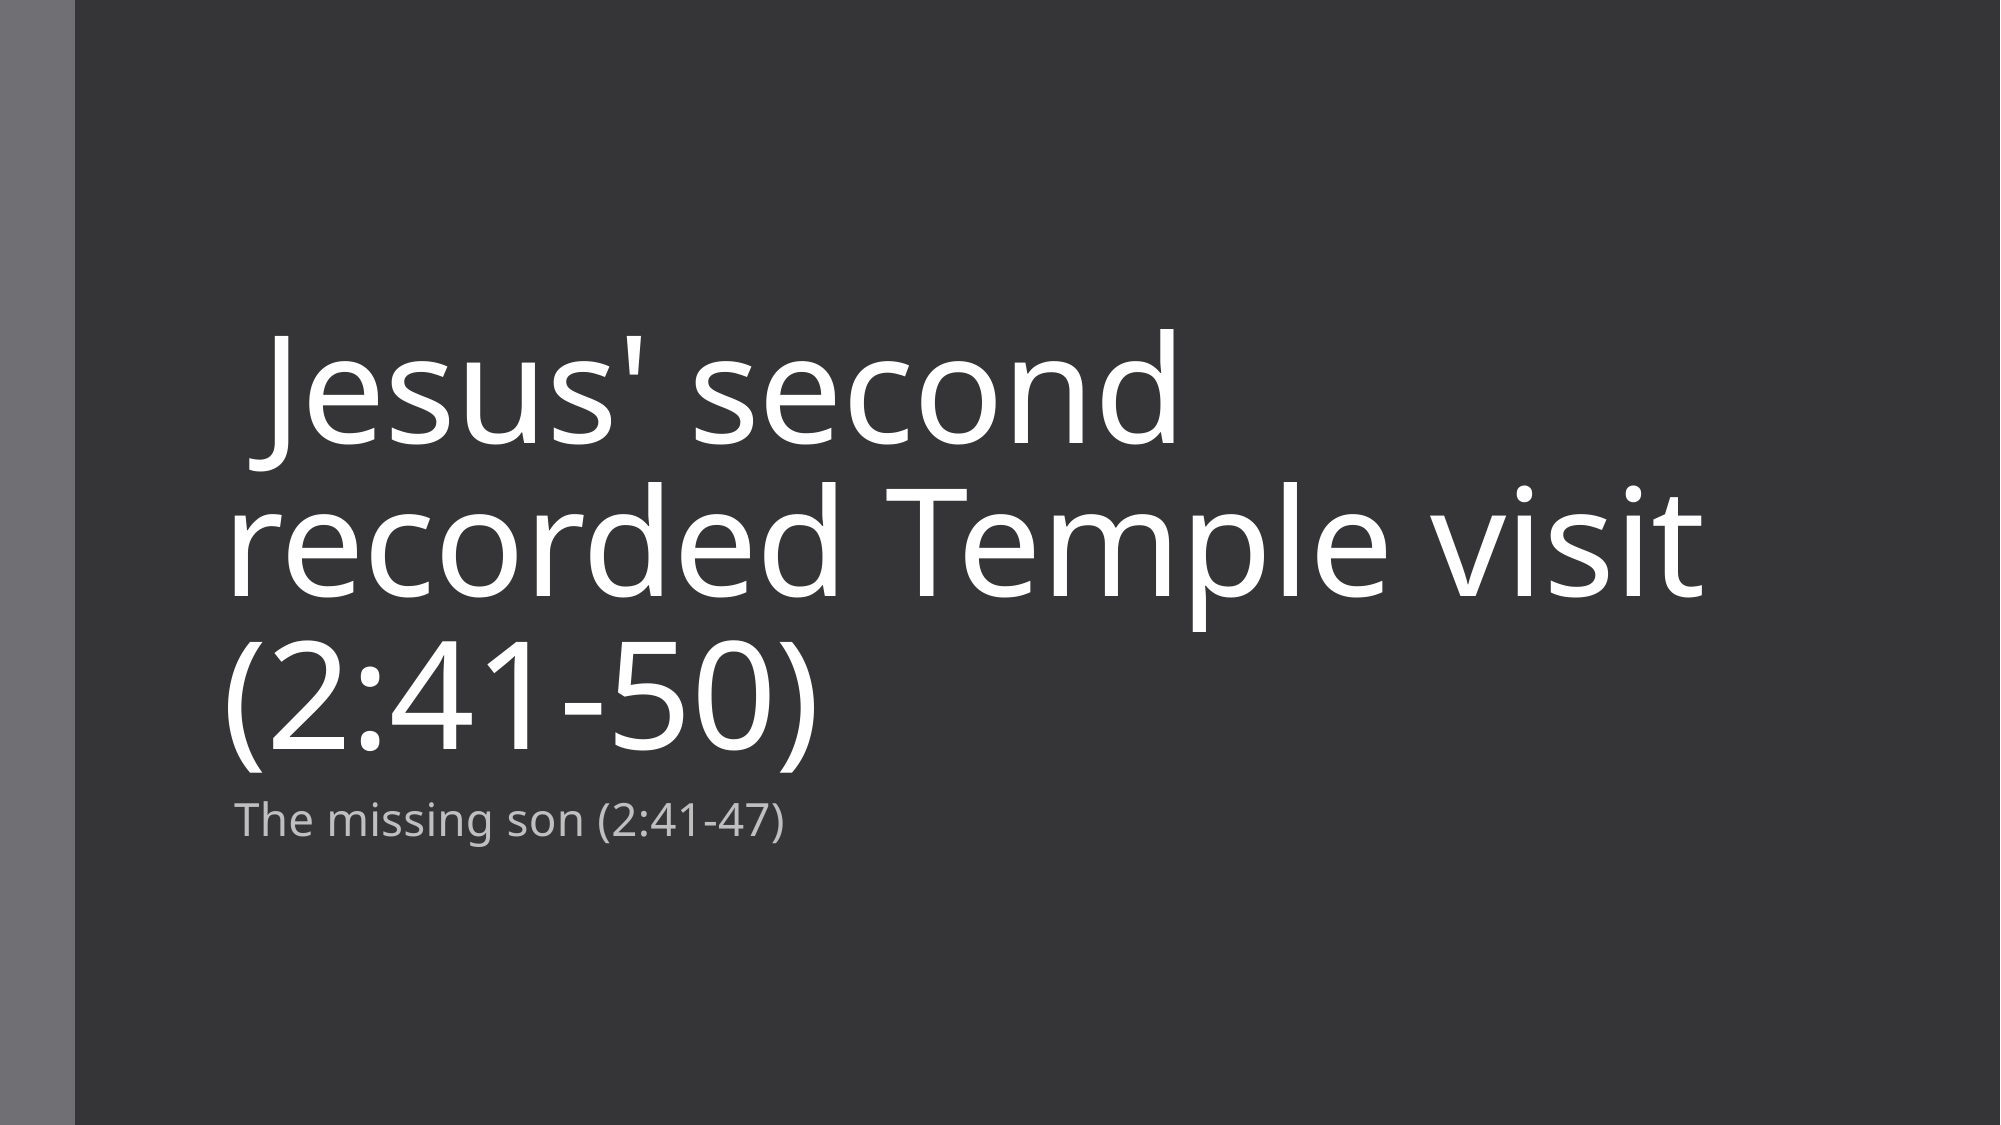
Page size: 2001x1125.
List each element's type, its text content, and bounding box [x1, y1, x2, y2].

subtitle The missing son (2:41-47) [206, 787, 1752, 1066]
title Jesus' second recorded Temple visit (2:41-50) [206, 124, 1752, 787]
